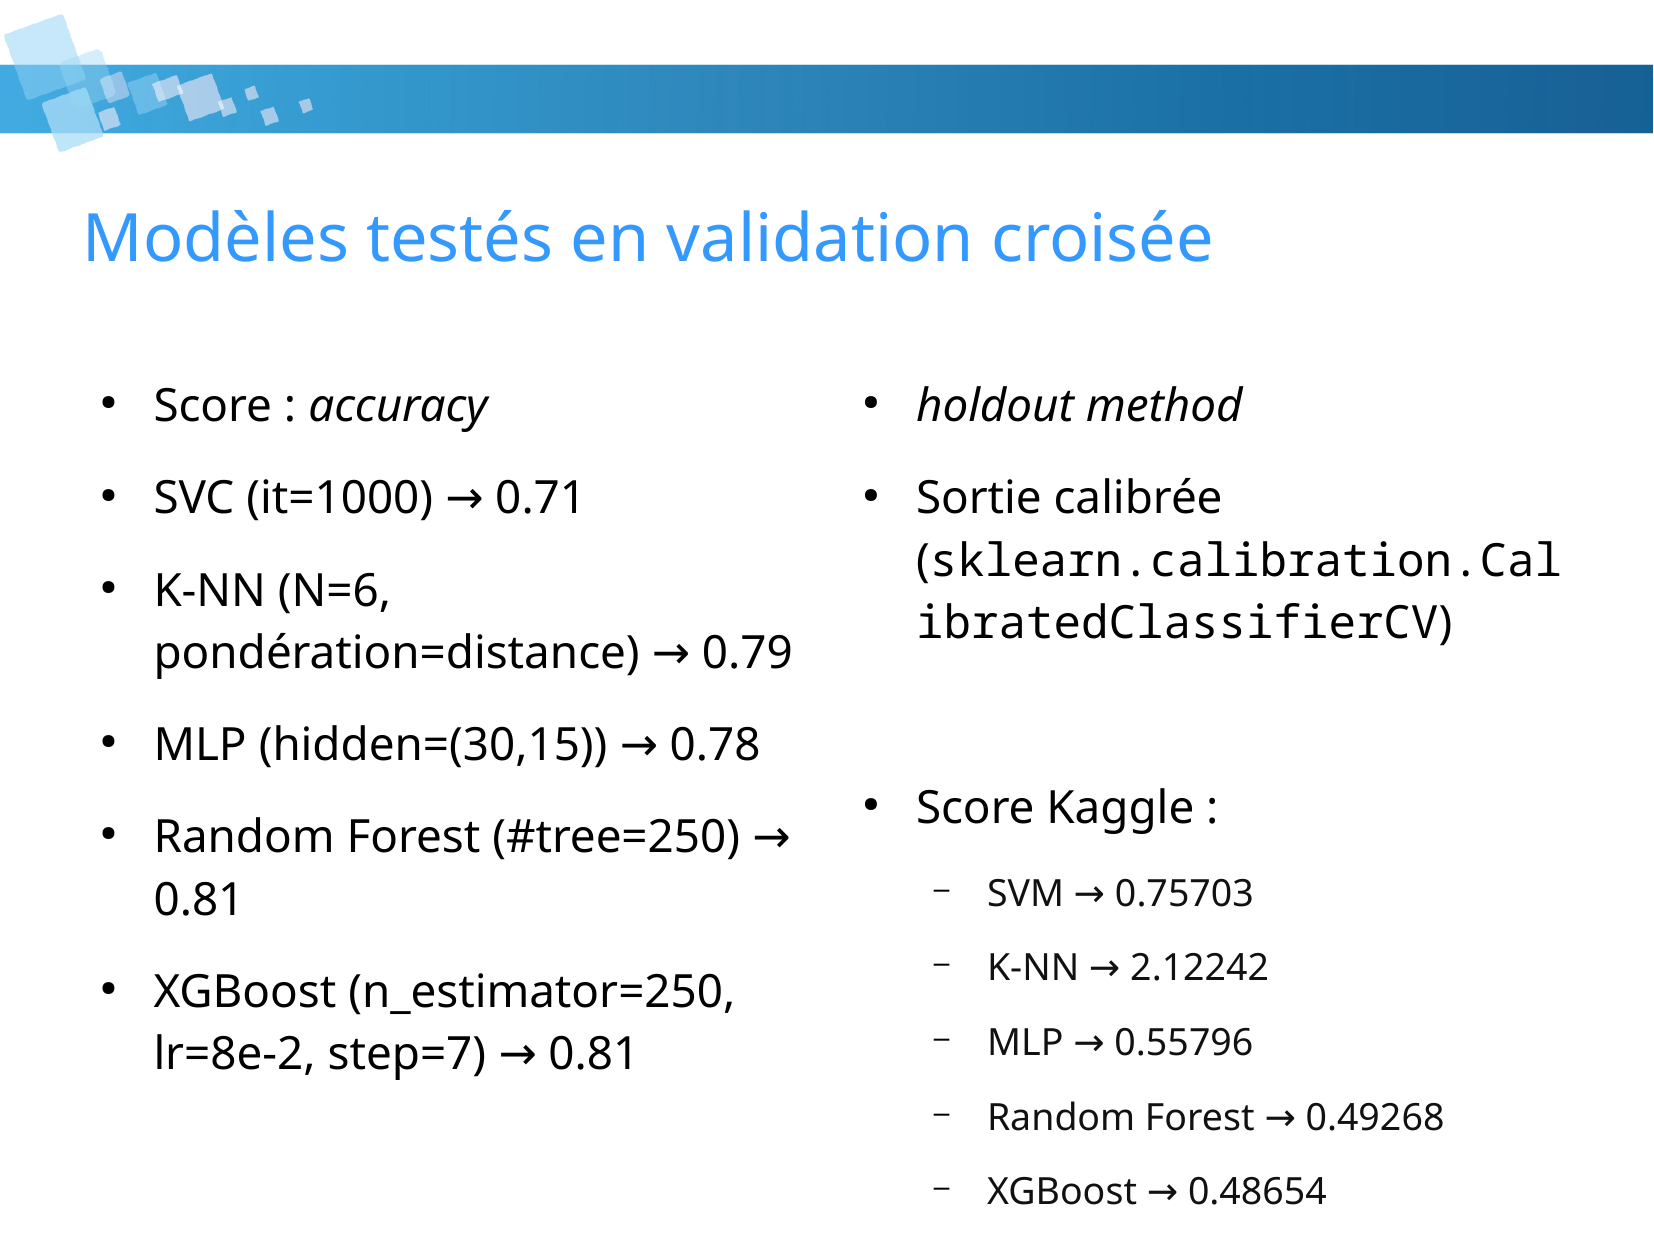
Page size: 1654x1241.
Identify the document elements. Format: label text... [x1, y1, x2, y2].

title Modèles testés en validation croisée [82, 132, 1571, 340]
list holdout method Sortie calibrée (sklearn.calibration.CalibratedClassifierCV) Score Kaggle : SVM → 0.75703 K-NN → 2.12242 MLP → 0.55796 Random Forest → 0.49268 XGBoost → 0.48654 [845, 372, 1572, 1129]
picture [0, 0, 1653, 1238]
list Score : accuracy SVC (it=1000) → 0.71 K-NN (N=6, pondération=distance) → 0.79 MLP (hidden=(30,15)) → 0.78 Random Forest (#tree=250) → 0.81 XGBoost (n_estimator=250, lr=8e-2, step=7) → 0.81 [82, 372, 809, 1107]
